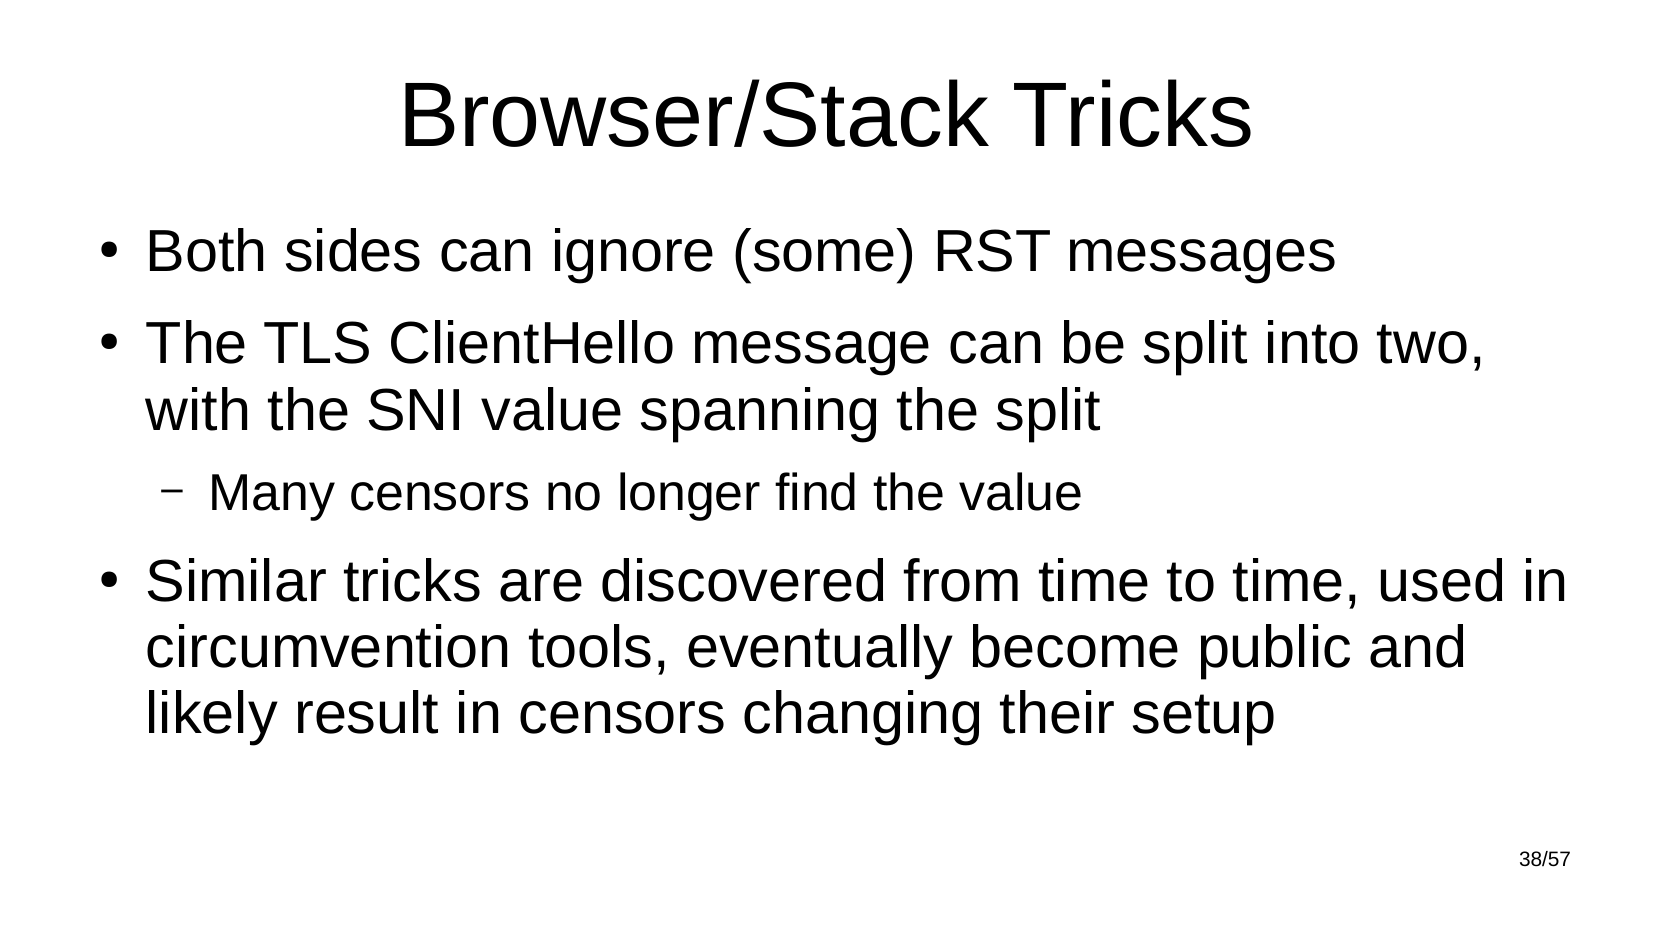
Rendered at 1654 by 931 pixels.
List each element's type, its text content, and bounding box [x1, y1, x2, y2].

list Both sides can ignore (some) RST messages The TLS ClientHello message can be split into two, with the SNI value spanning the split Many censors no longer find the value Similar tricks are discovered from time to time, used in circumvention tools, eventually become public and likely result in censors changing their setup [82, 217, 1571, 758]
title Browser/Stack Tricks [82, 37, 1571, 193]
